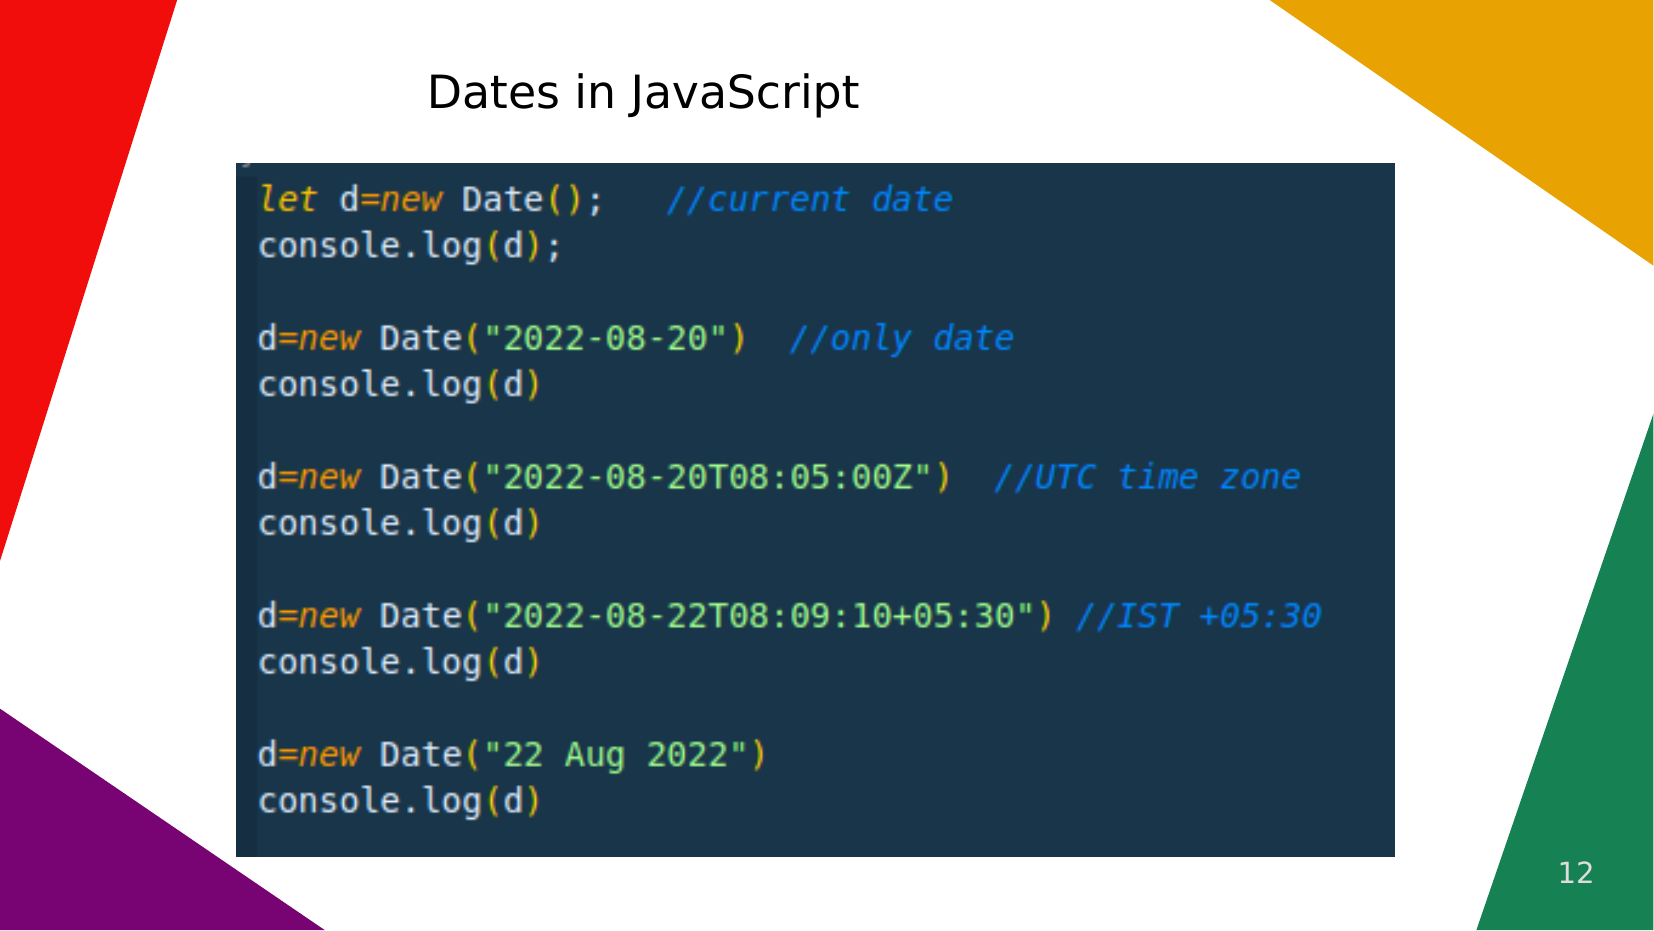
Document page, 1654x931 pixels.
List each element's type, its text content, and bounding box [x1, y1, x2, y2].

text_box Dates in JavaScript [412, 59, 875, 128]
picture [236, 163, 1395, 857]
